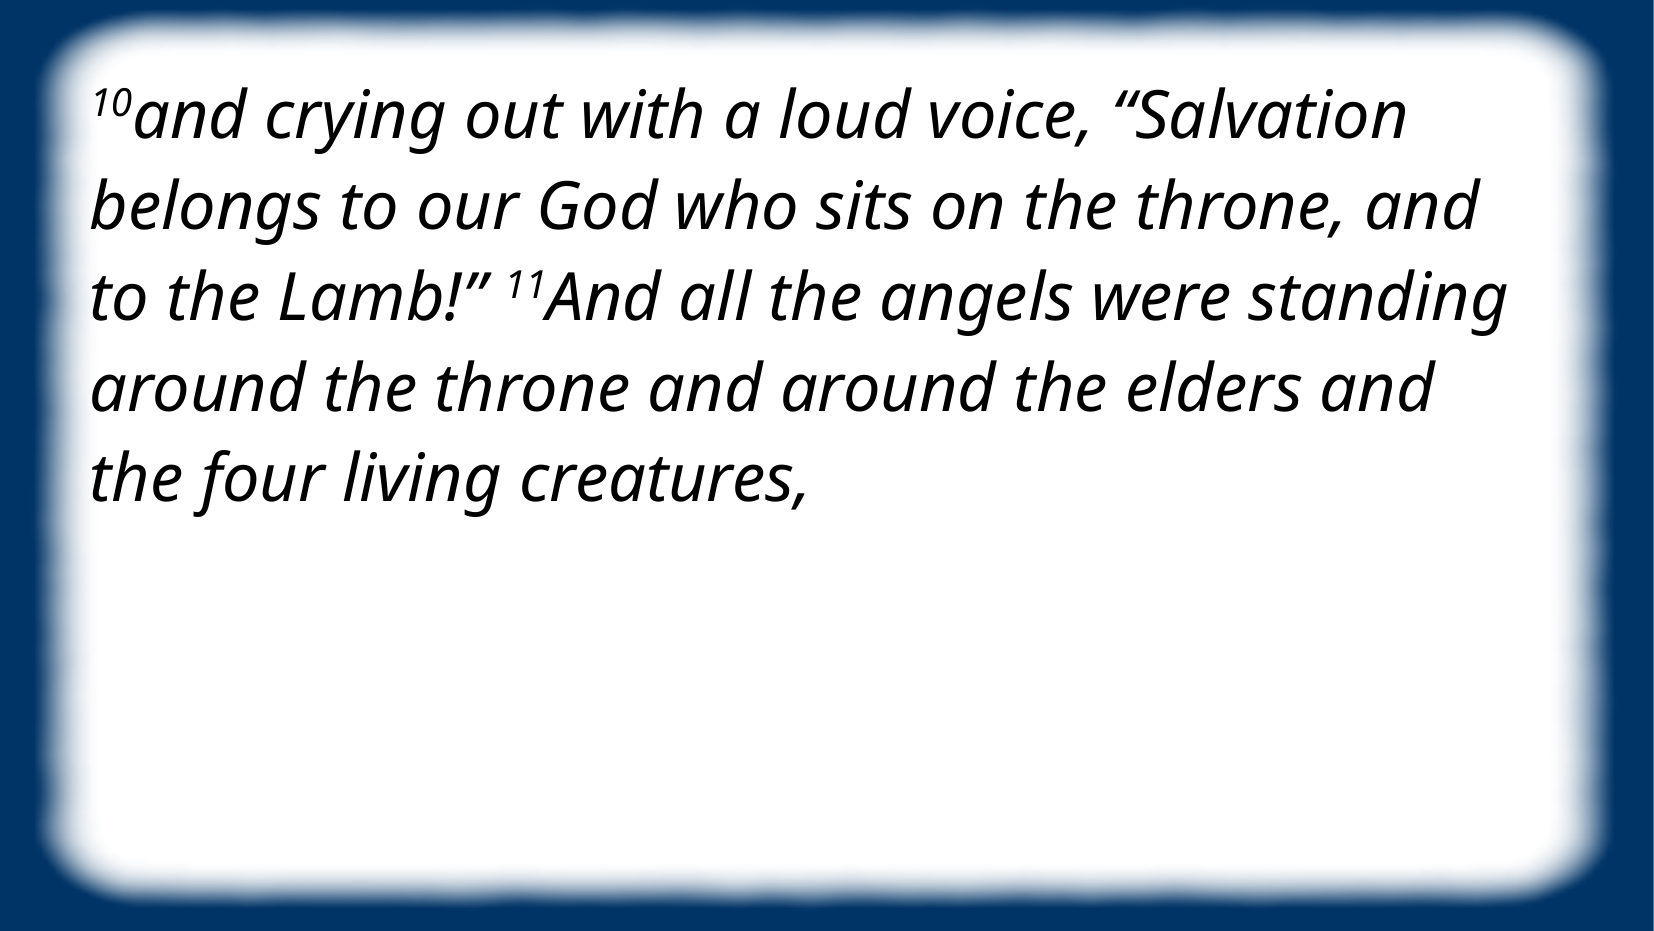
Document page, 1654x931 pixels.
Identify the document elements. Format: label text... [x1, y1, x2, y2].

text_box 10and crying out with a loud voice, “Salvation belongs to our God who sits on the throne, and to the Lamb!” 11And all the angels were standing around the throne and around the elders and the four living creatures, [75, 60, 1561, 541]
picture [0, 0, 1654, 931]
